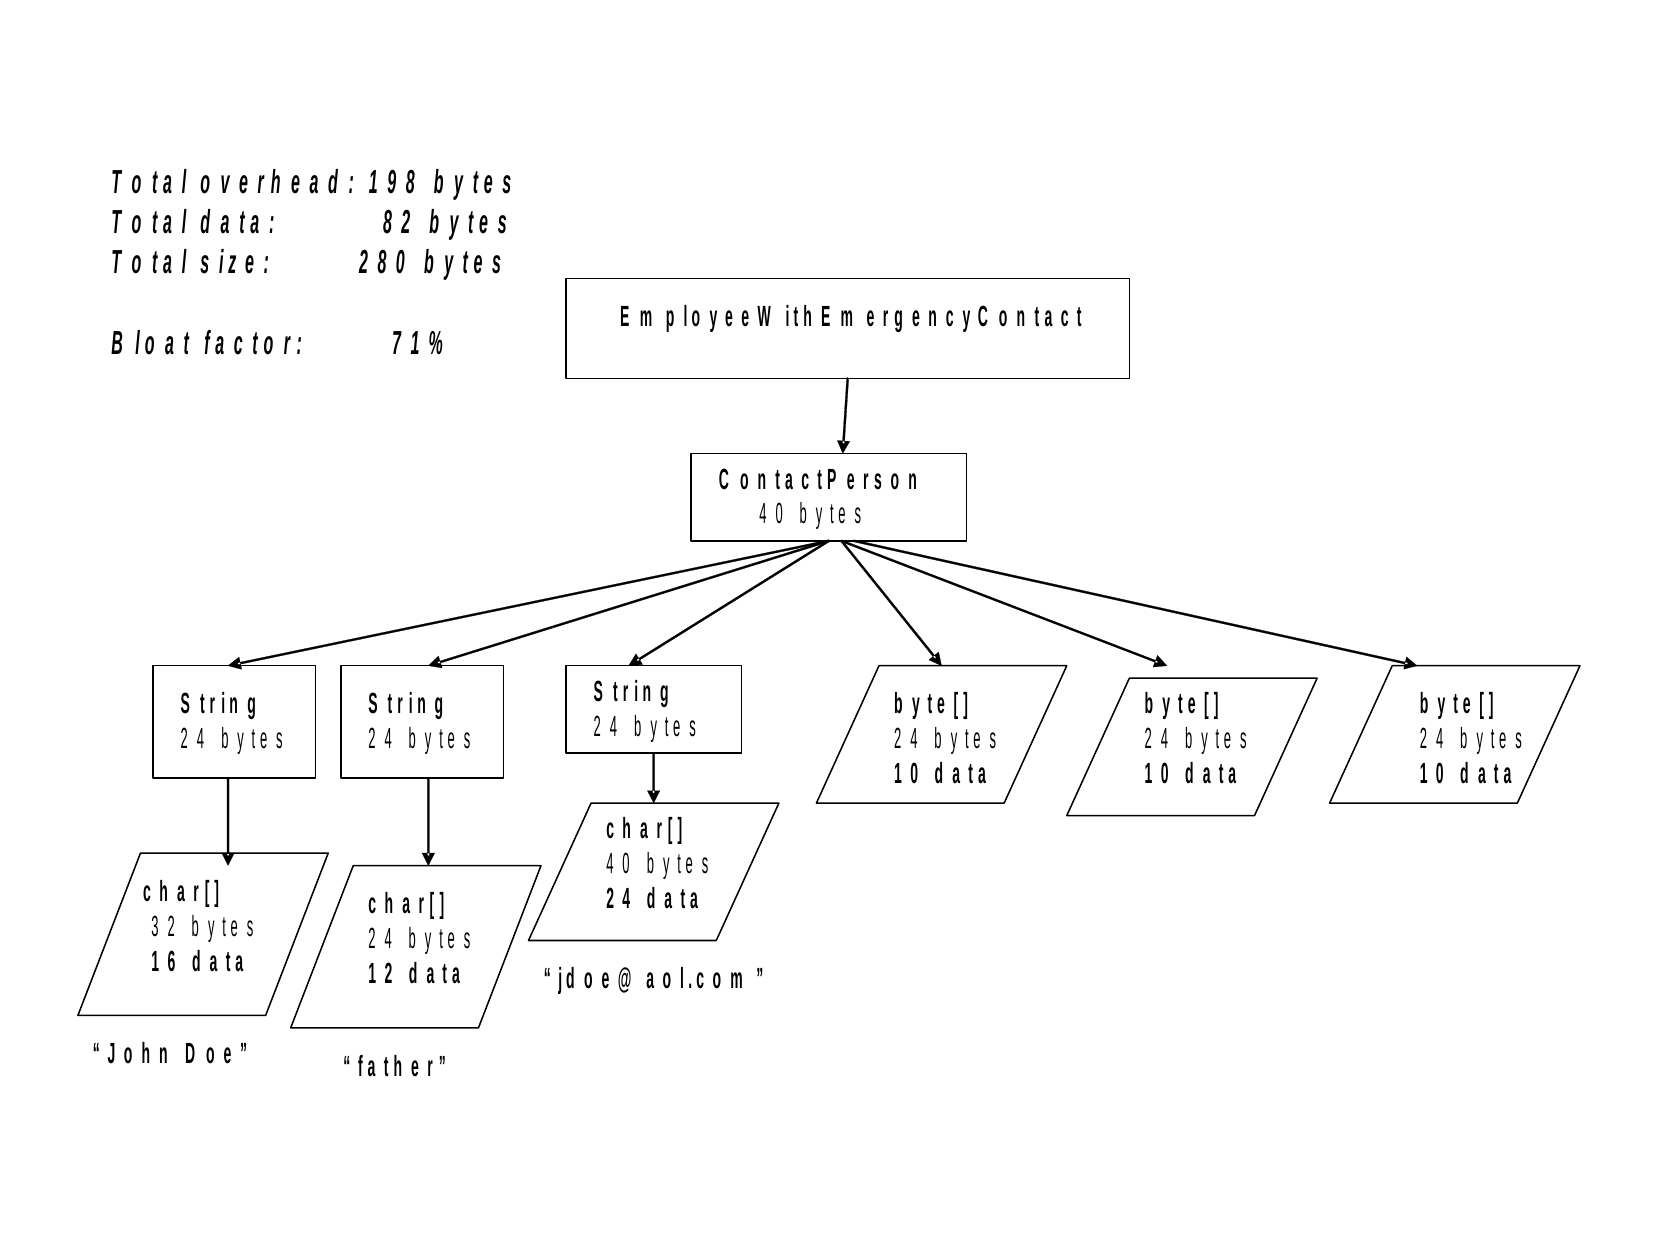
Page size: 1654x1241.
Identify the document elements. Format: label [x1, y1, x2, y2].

picture [76, 153, 1585, 1093]
